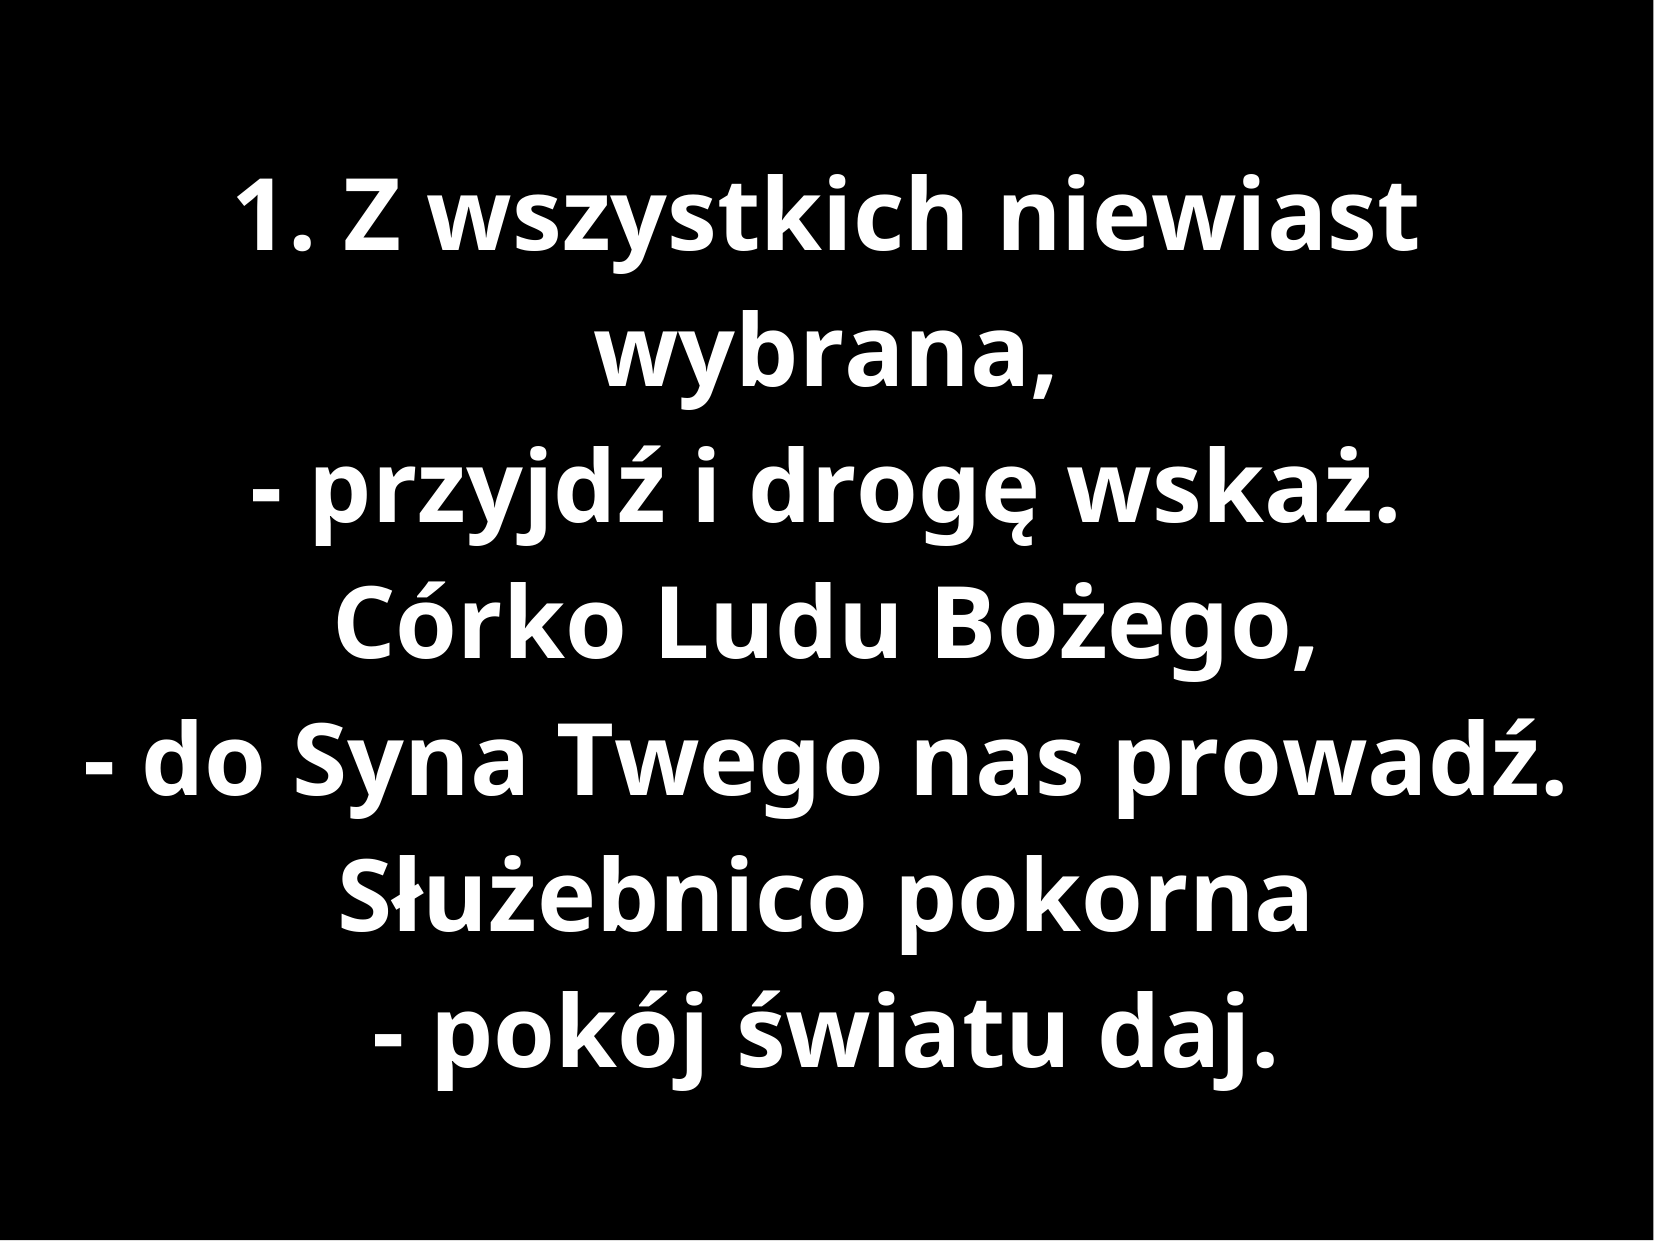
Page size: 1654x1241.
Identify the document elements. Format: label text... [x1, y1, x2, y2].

title 1. Z wszystkich niewiast wybrana, - przyjdź i drogę wskaż. Córko Ludu Bożego, - do Syna Twego nas prowadź. Służebnico pokorna - pokój światu daj. [0, 0, 1654, 1241]
